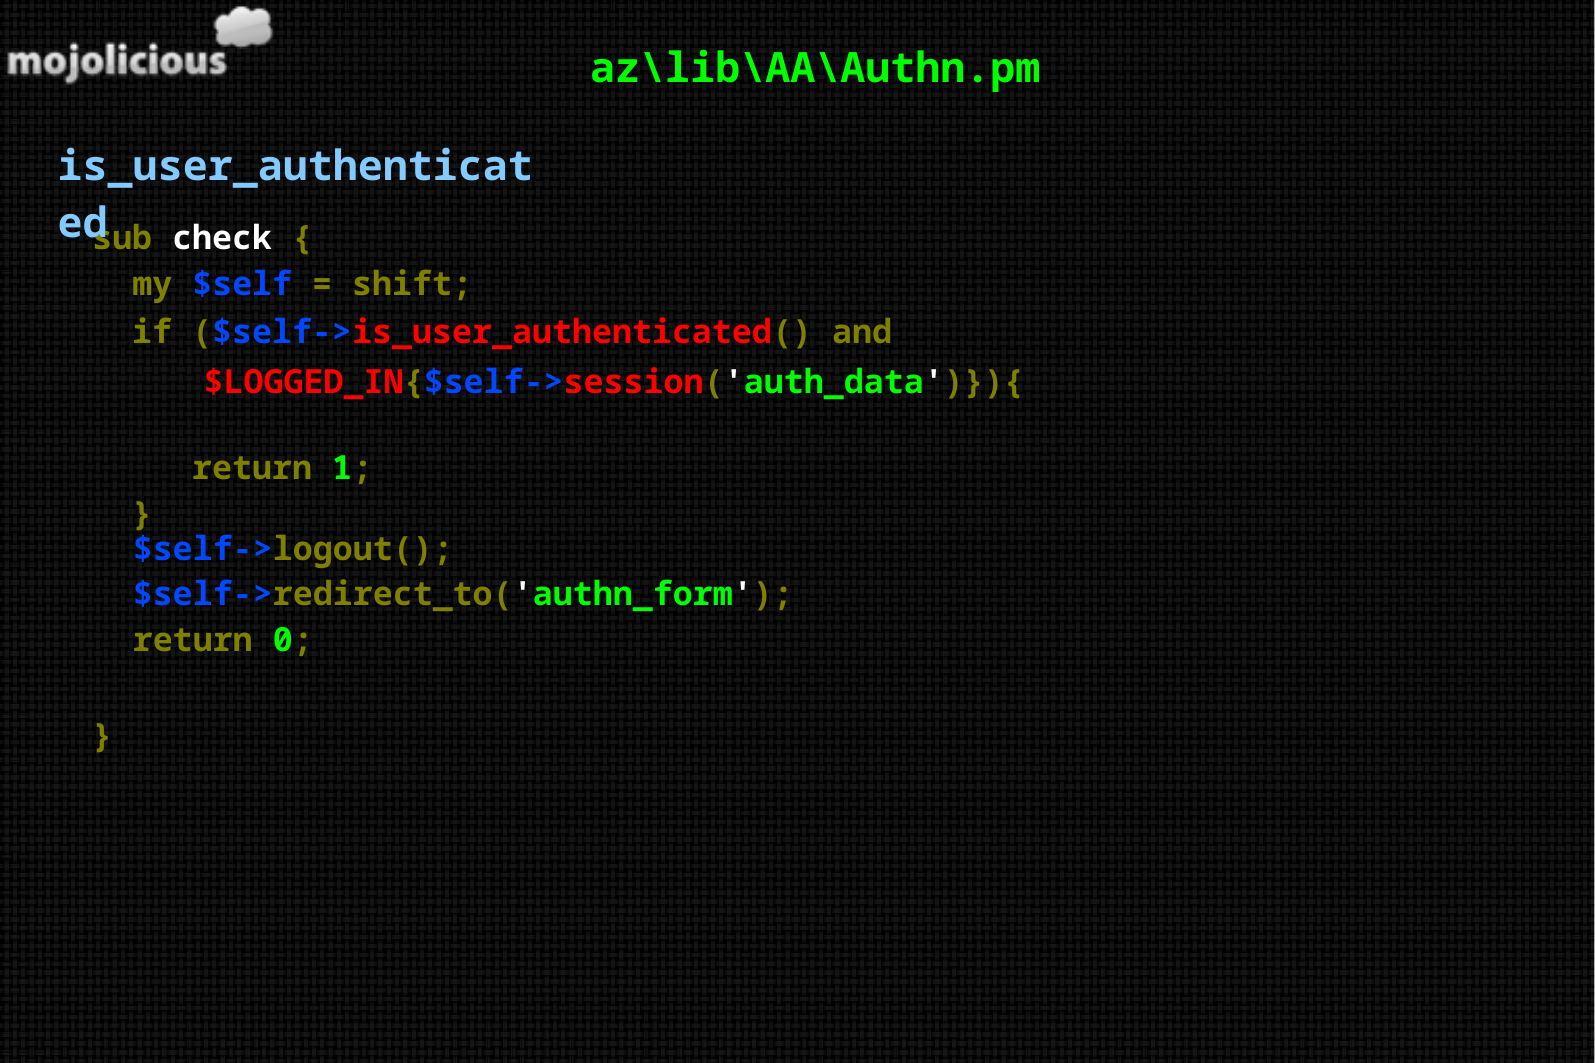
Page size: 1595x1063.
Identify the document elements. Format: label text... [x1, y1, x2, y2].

text_box sub check { my $self = shift; } [77, 207, 1534, 687]
text_box is_user_authenticated [42, 128, 556, 193]
picture [0, 0, 1595, 1063]
picture [65, 227, 77, 232]
text_box $self->logout(); $self->redirect_to('authn_form'); return 0; [118, 472, 1574, 644]
text_box az\lib\AA\Authn.pm [575, 30, 1020, 95]
text_box $LOGGED_IN{$self->session('auth_data')}){ [188, 350, 1040, 414]
text_box if ($self->is_user_authenticated() and return 1; } [117, 301, 1595, 513]
